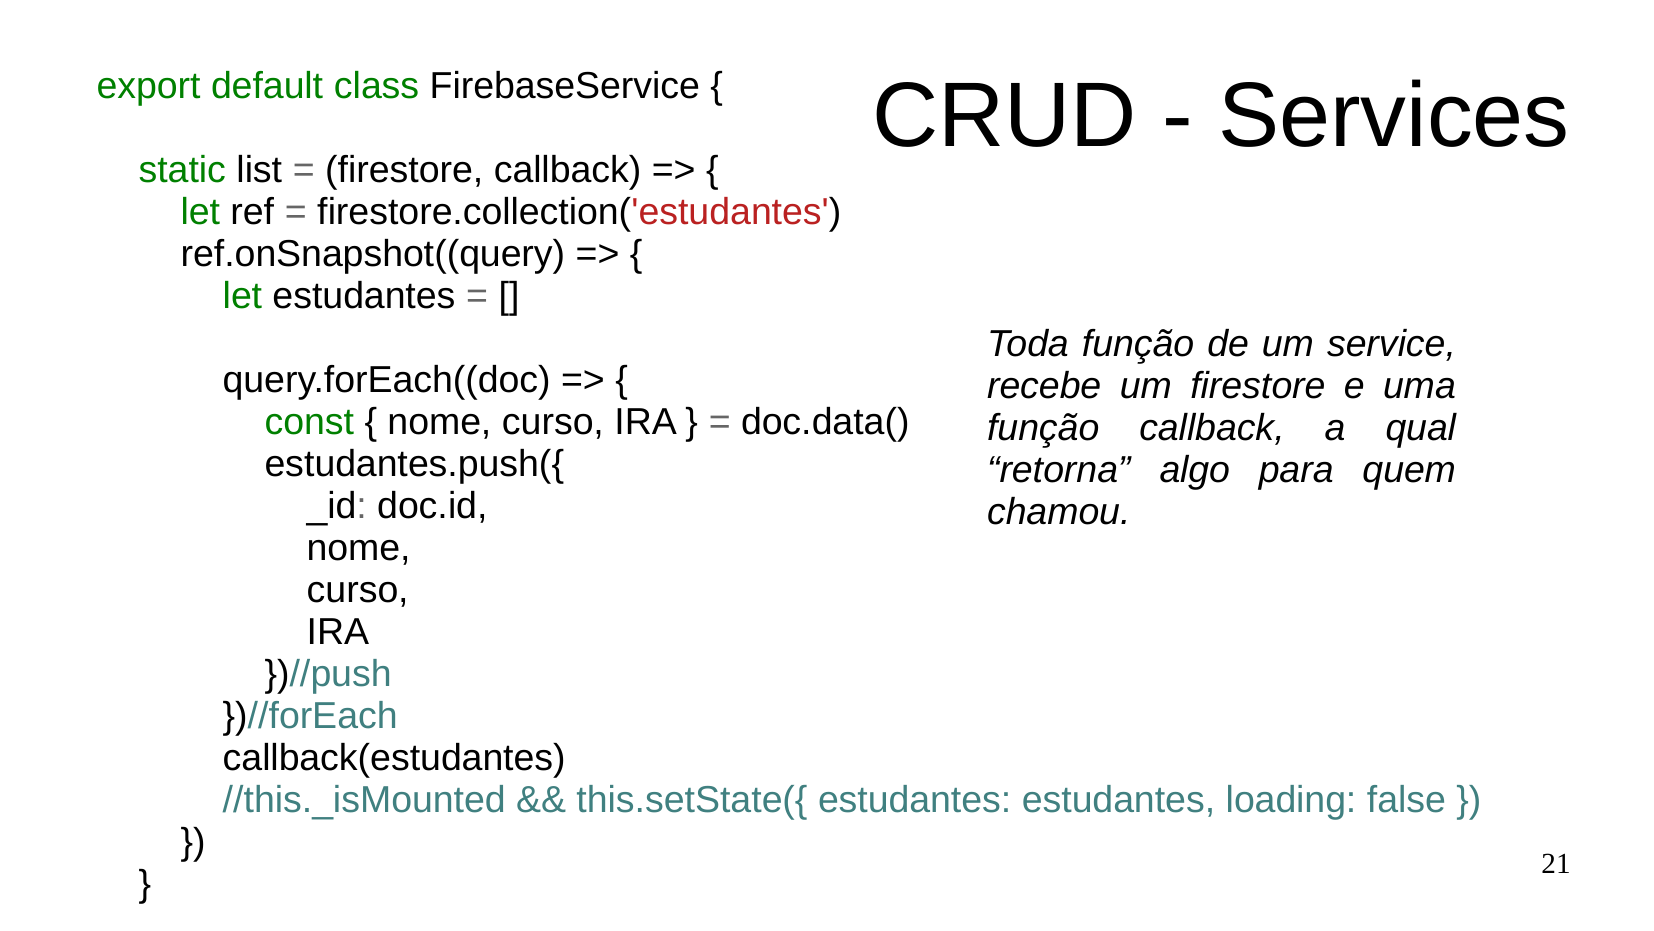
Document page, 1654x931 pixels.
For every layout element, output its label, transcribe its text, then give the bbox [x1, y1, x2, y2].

text_box Toda função de um service, recebe um firestore e uma função callback, a qual “retorna” algo para quem chamou. [972, 314, 1536, 540]
text_box export default class FirebaseService { static list = (firestore, callback) => { let ref = firestore.collection('estudantes') ref.onSnapshot((query) => { let estudantes = [] query.forEach((doc) => { const { nome, curso, IRA } = doc.data() estudantes.push({ _id: doc.id, nome, curso, IRA })//push })//forEach callback(estudantes) //this._isMounted && this.setState({ estudantes: estudantes, loading: false }) }) } [81, 57, 1501, 912]
title CRUD - Services [82, 37, 1571, 193]
